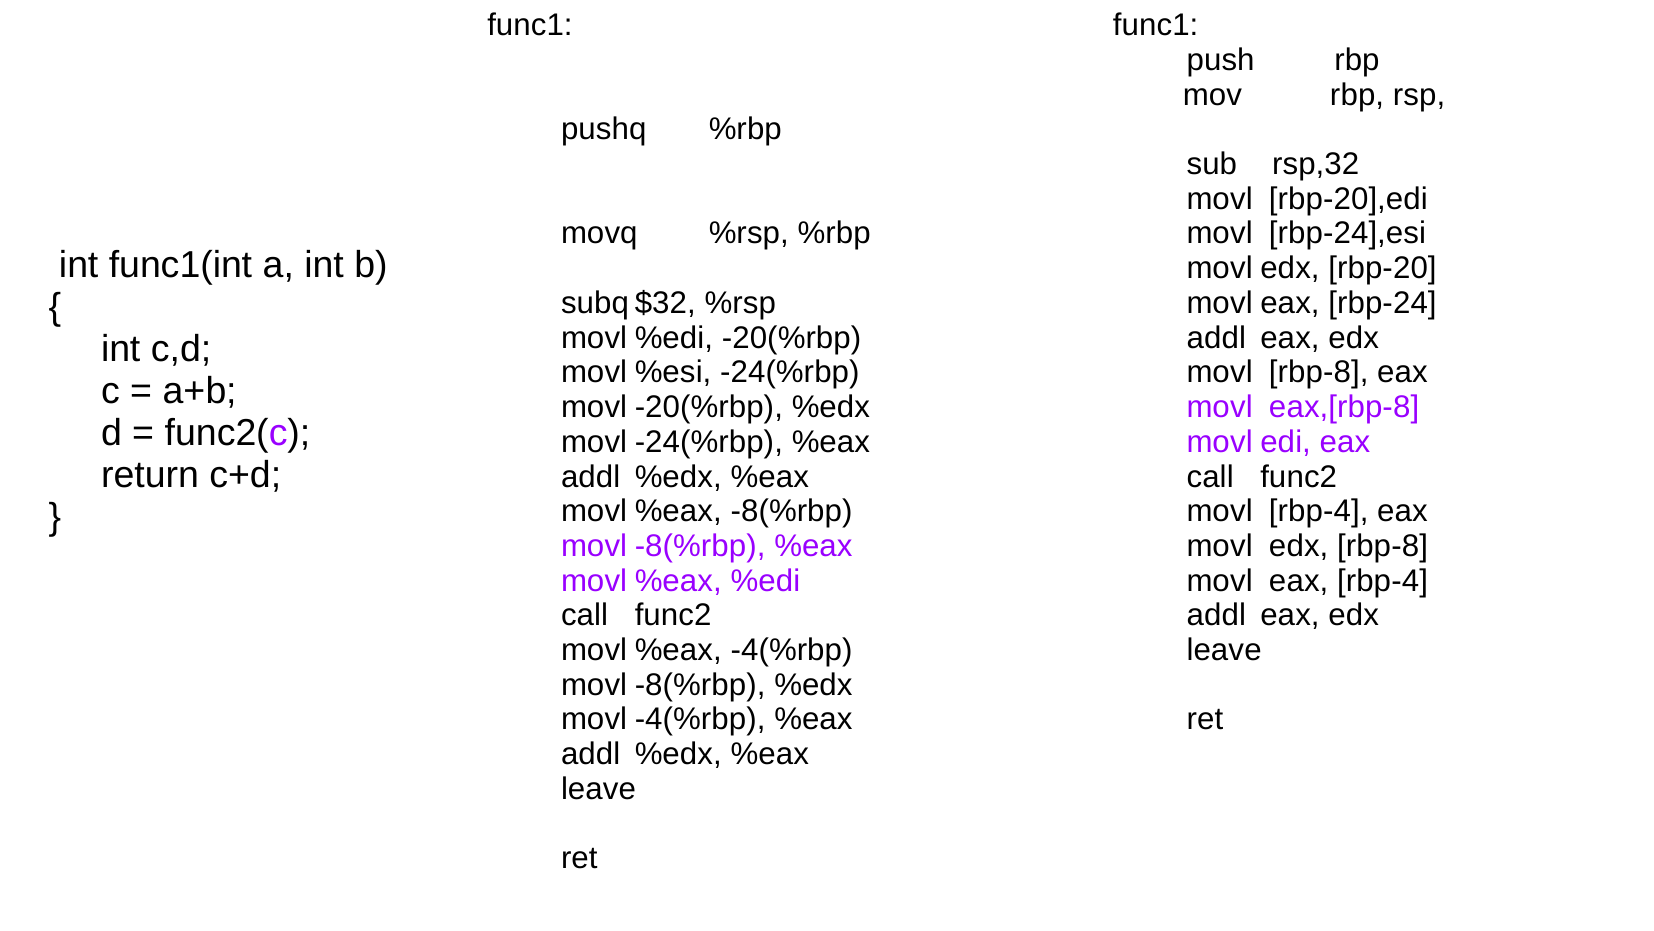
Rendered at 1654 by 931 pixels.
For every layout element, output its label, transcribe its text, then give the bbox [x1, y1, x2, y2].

text_box int func1(int a, int b) { int c,d; c = a+b; d = func2(c); return c+d; } [33, 236, 414, 546]
text_box func1: push rbp mov rbp, rsp, sub rsp,32 movl [rbp-20],edi movl [rbp-24],esi movl edx, [rbp-20] movl eax, [rbp-24] addl eax, edx movl [rbp-8], eax movl eax,[rbp-8] movl edi, eax call func2 movl [rbp-4], eax movl edx, [rbp-8] movl eax, [rbp-4] addl eax, edx leave ret [1098, 0, 1607, 925]
text_box func1: pushq %rbp movq %rsp, %rbp subq $32, %rsp movl %edi, -20(%rbp) movl %esi, -24(%rbp) movl -20(%rbp), %edx movl -24(%rbp), %eax addl %edx, %eax movl %eax, -8(%rbp) movl -8(%rbp), %eax movl %eax, %edi call func2 movl %eax, -4(%rbp) movl -8(%rbp), %edx movl -4(%rbp), %eax addl %edx, %eax leave ret [472, 0, 981, 925]
